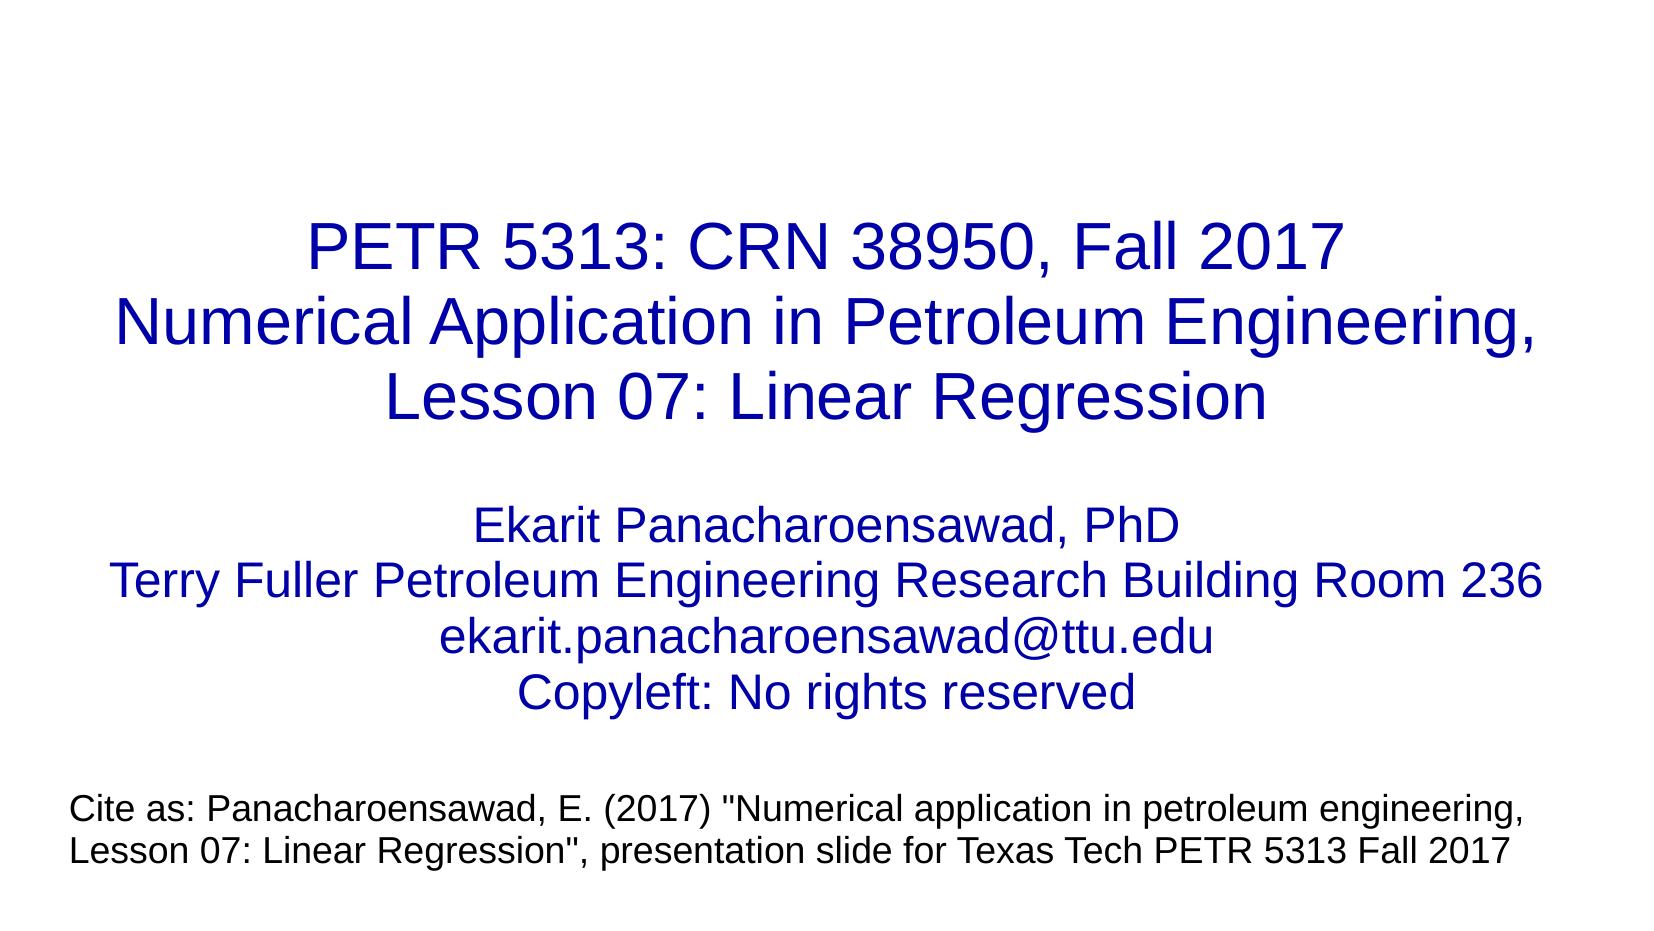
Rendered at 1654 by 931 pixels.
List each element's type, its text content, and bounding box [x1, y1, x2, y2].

title Ekarit Panacharoensawad, PhD Terry Fuller Petroleum Engineering Research Building Room 236 ekarit.panacharoensawad@ttu.edu Copyleft: No rights reserved [28, 496, 1626, 721]
title PETR 5313: CRN 38950, Fall 2017 Numerical Application in Petroleum Engineering, Lesson 07: Linear Regression [28, 210, 1626, 433]
text_box Cite as: Panacharoensawad, E. (2017) "Numerical application in petroleum engineering, Lesson 07: Linear Regression", presentation slide for Texas Tech PETR 5313 Fall 2017 [54, 780, 1600, 920]
